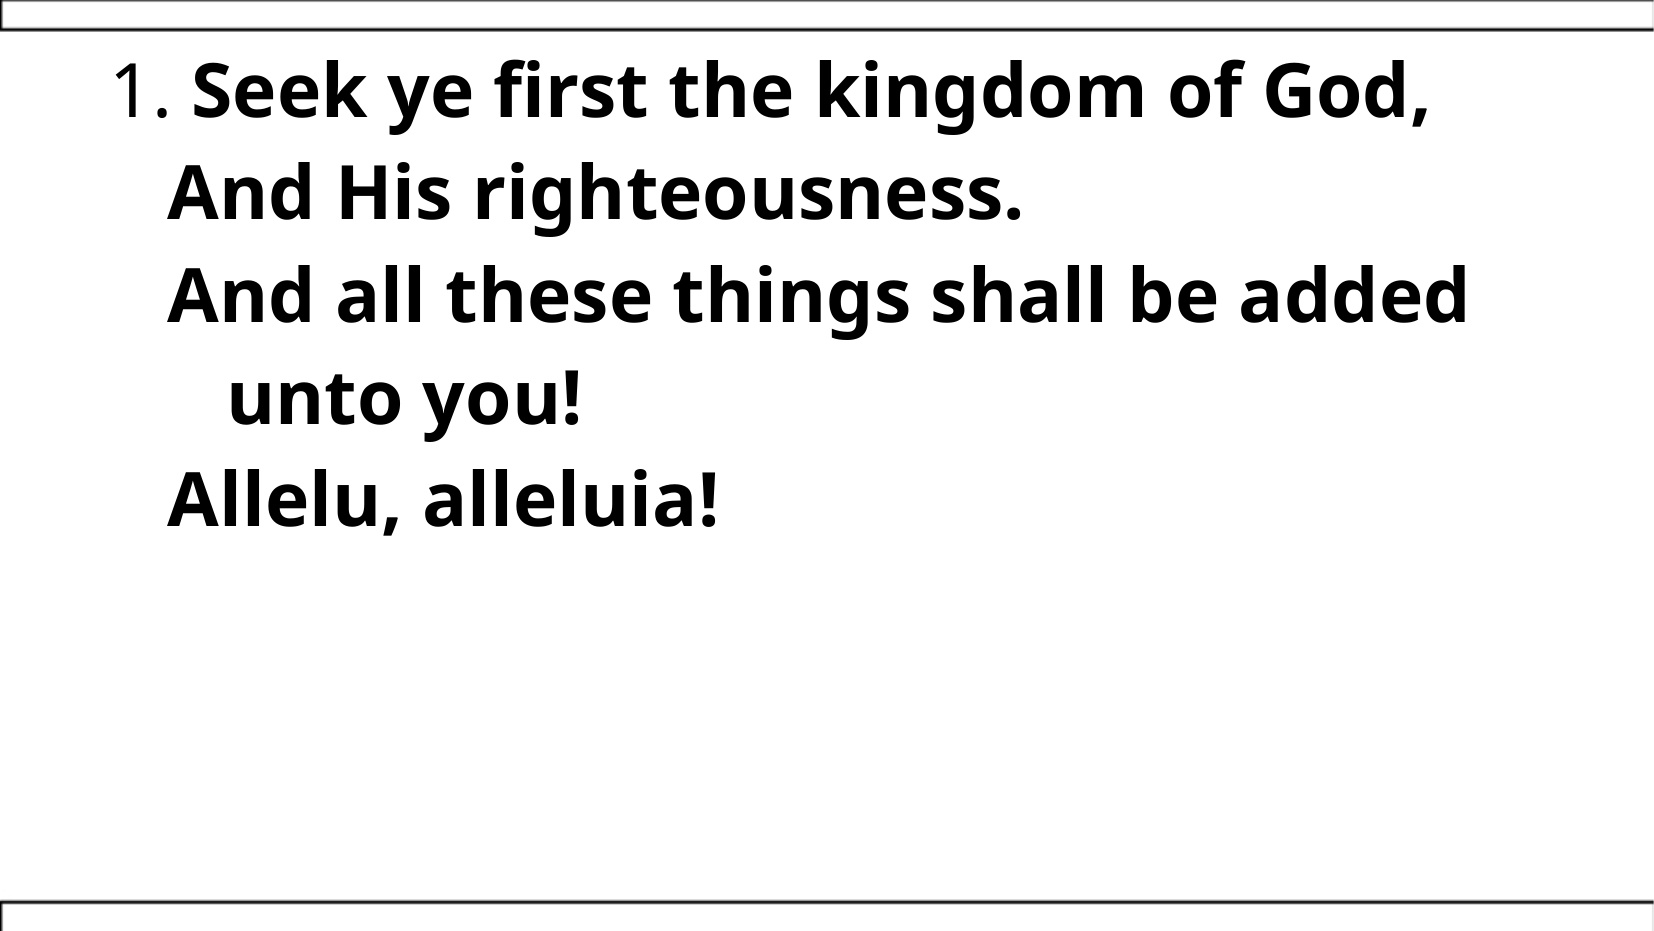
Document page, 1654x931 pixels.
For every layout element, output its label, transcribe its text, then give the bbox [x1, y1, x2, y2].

text_box 1. Seek ye first the kingdom of God, And His righteousness. And all these things shall be added unto you! Allelu, alleluia! [75, 30, 1576, 544]
picture [0, 0, 1654, 931]
